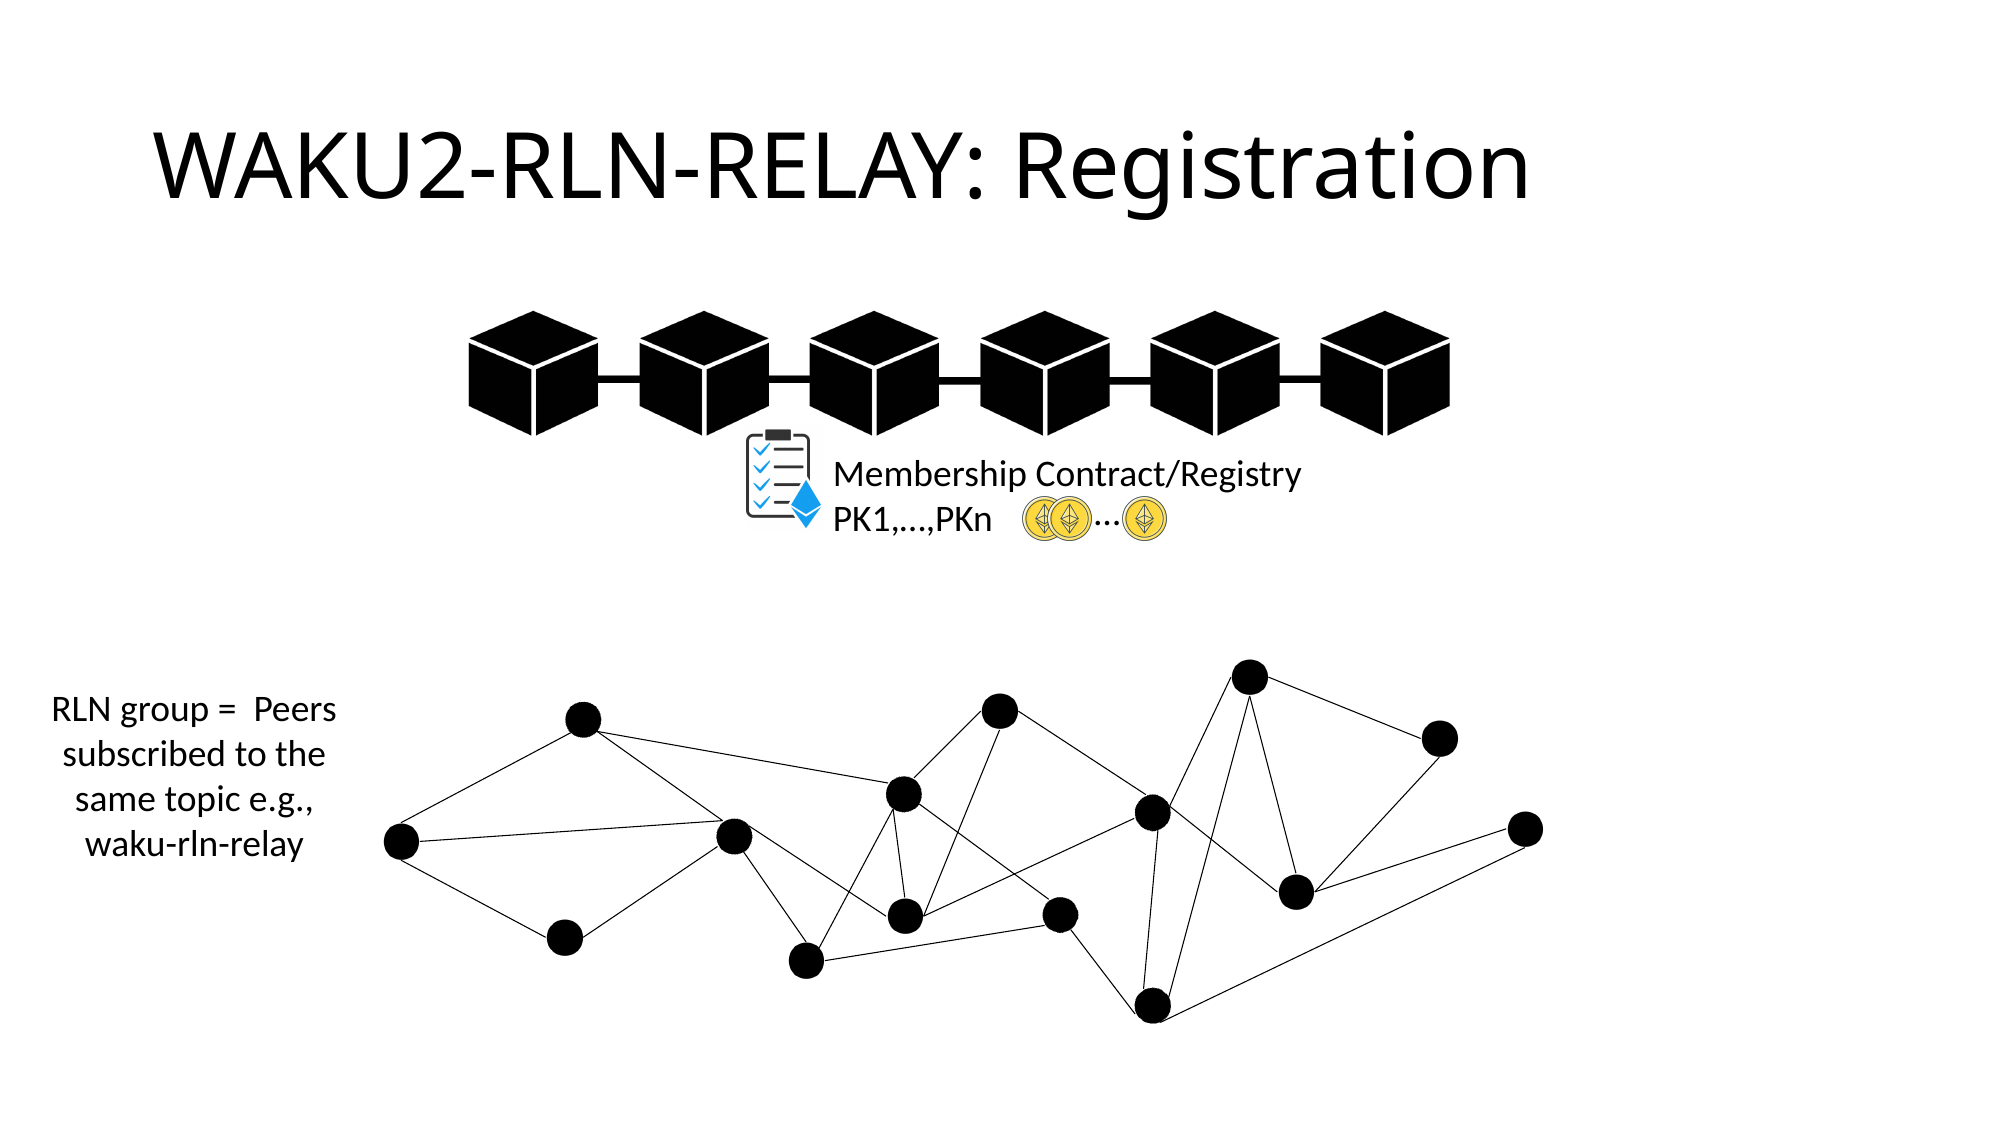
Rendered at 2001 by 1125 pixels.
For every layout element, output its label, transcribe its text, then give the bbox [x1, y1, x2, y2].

picture [1420, 719, 1459, 758]
picture [1230, 658, 1269, 696]
picture [1118, 492, 1171, 545]
picture [1128, 788, 1176, 837]
picture [707, 810, 760, 863]
picture [382, 822, 420, 861]
text_box RLN group = Peers subscribed to the same topic e.g., waku-rln-relay [20, 675, 369, 873]
picture [459, 296, 1464, 532]
picture [556, 692, 610, 746]
picture [1126, 980, 1177, 1031]
picture [877, 767, 930, 820]
picture [886, 897, 924, 935]
picture [1018, 492, 1096, 545]
picture [980, 692, 1019, 730]
picture [1506, 810, 1544, 848]
picture [1033, 888, 1086, 941]
picture [787, 941, 825, 980]
text_box Membership Contract/Registry PK1,…,PKn [817, 440, 1341, 547]
picture [1277, 873, 1315, 911]
picture [545, 918, 584, 957]
title WAKU2-RLN-RELAY: Registration [137, 59, 1863, 278]
text_box … [1071, 480, 1136, 540]
